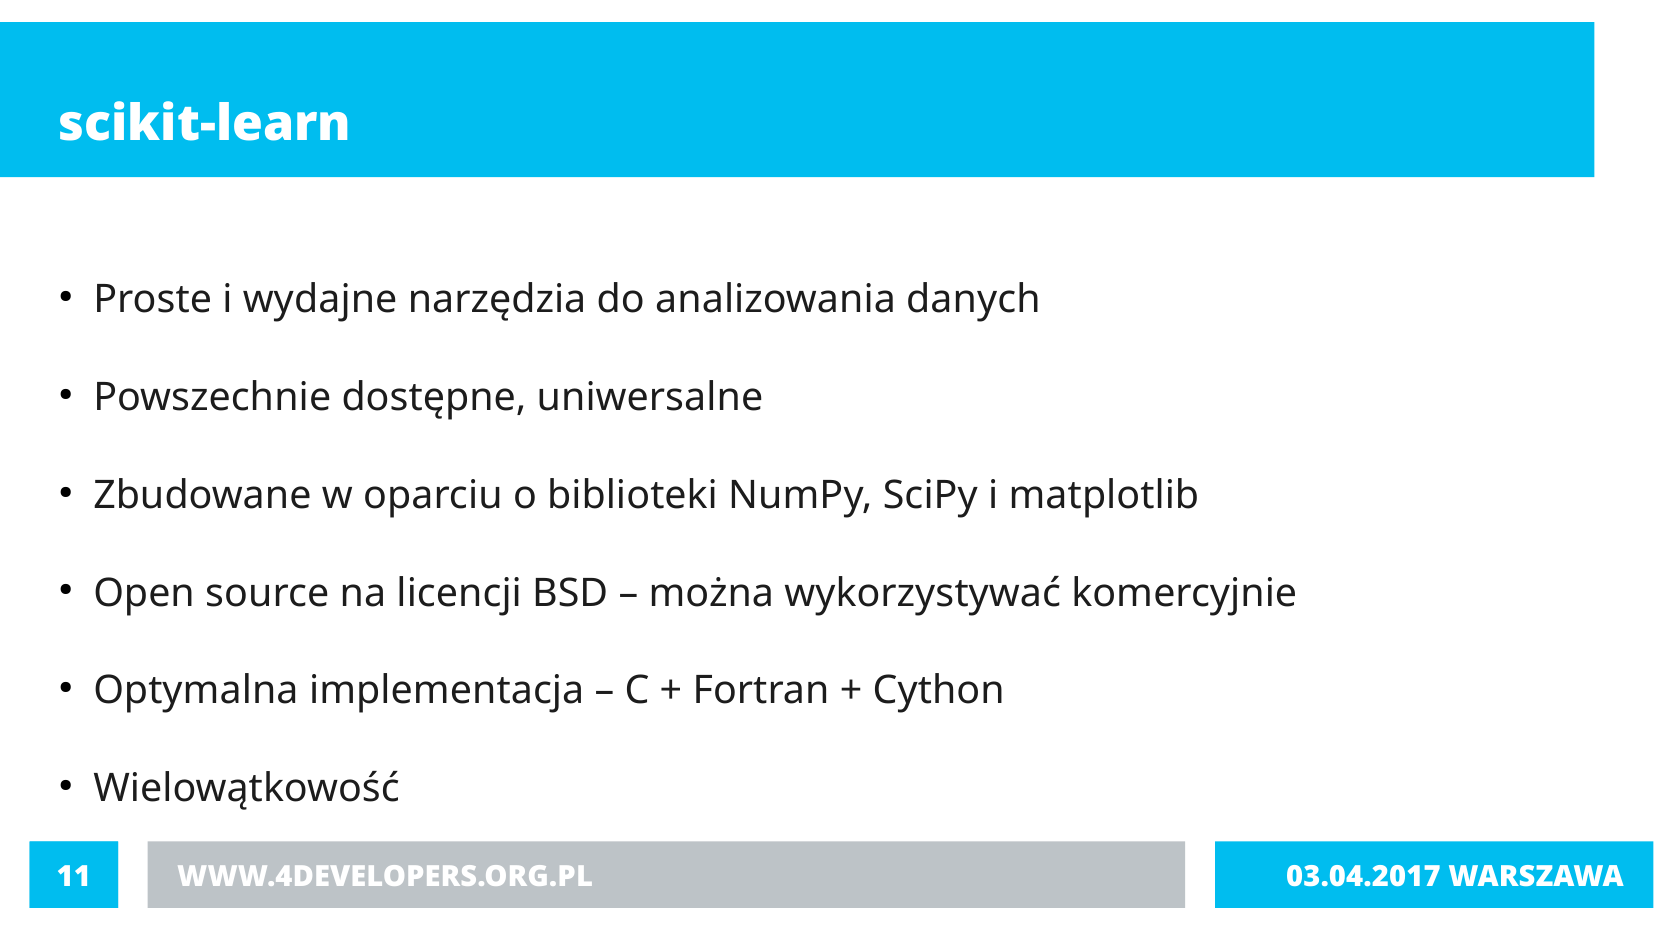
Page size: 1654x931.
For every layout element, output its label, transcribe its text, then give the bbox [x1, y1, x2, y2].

title scikit-learn [59, 44, 1595, 156]
list Proste i wydajne narzędzia do analizowania danych Powszechnie dostępne, uniwersalne Zbudowane w oparciu o biblioteki NumPy, SciPy i matplotlib Open source na licencji BSD – można wykorzystywać komercyjnie Optymalna implementacja – C + Fortran + Cython Wielowątkowość [59, 243, 1565, 820]
